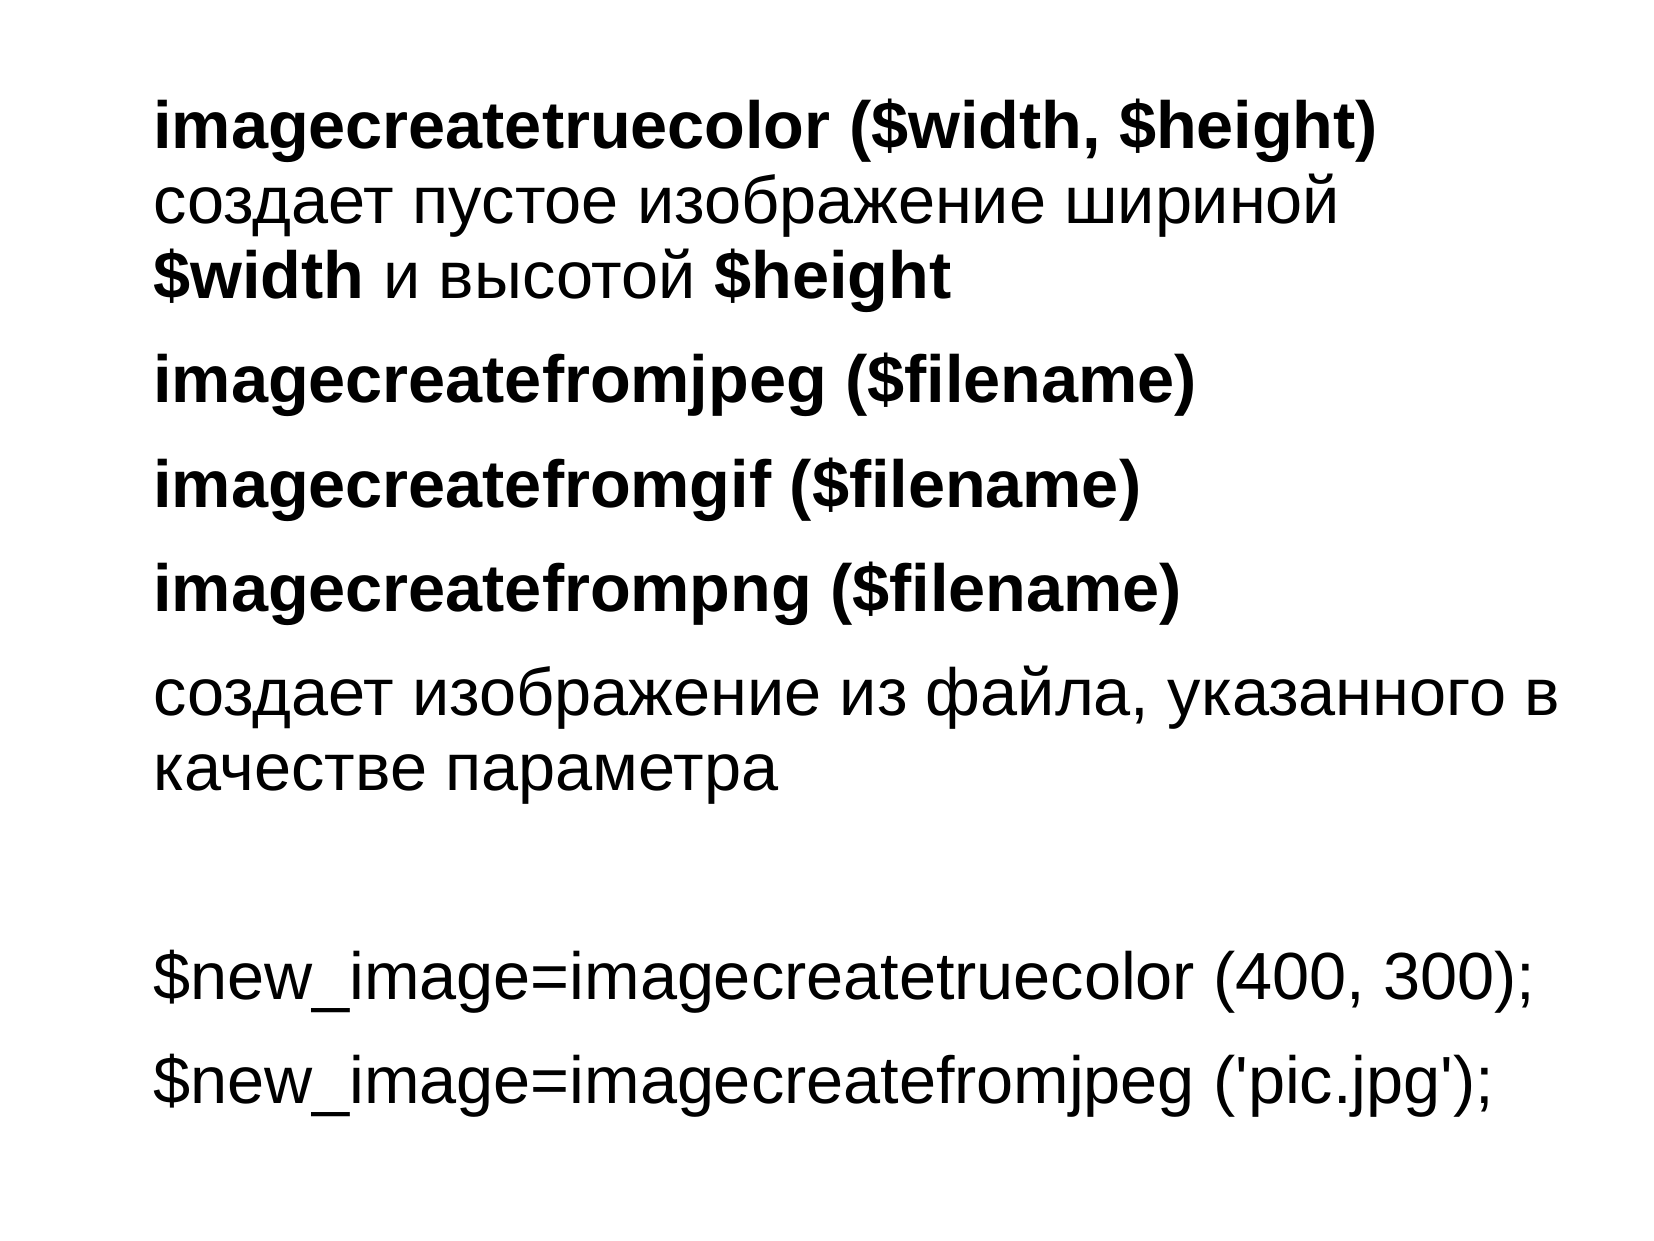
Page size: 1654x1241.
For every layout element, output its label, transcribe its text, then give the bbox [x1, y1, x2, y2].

list imagecreatetruecolor ($width, $height) создает пустое изображение шириной $width и высотой $height imagecreatefromjpeg ($filename) imagecreatefromgif ($filename) imagecreatefrompng ($filename) создает изображение из файла, указанного в качестве параметра $new_image=imagecreatetruecolor (400, 300); $new_image=imagecreatefromjpeg ('pic.jpg'); [82, 88, 1571, 1118]
